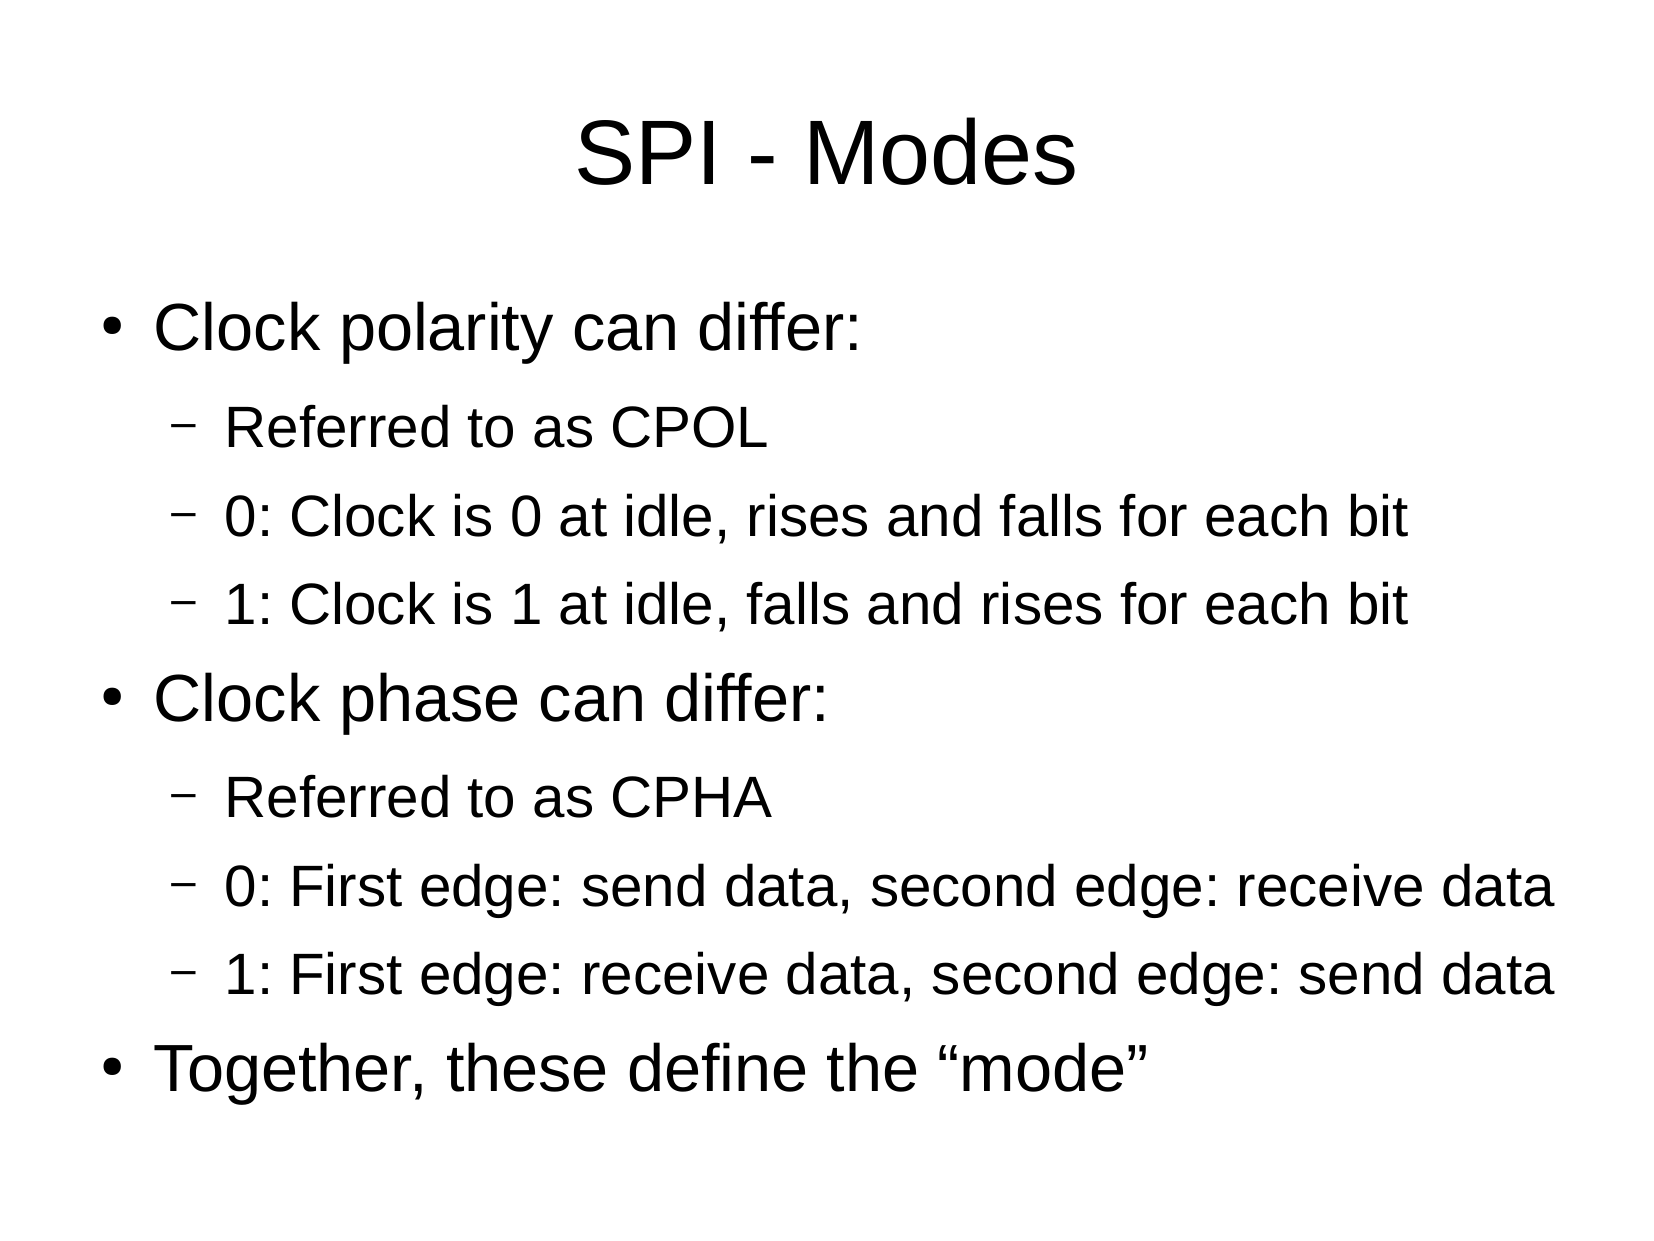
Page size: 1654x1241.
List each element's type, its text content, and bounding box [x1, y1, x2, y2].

title SPI - Modes [82, 49, 1571, 257]
list Clock polarity can differ: Referred to as CPOL 0: Clock is 0 at idle, rises and falls for each bit 1: Clock is 1 at idle, falls and rises for each bit Clock phase can differ: Referred to as CPHA 0: First edge: send data, second edge: receive data 1: First edge: receive data, second edge: send data Together, these define the “mode” [82, 290, 1571, 1156]
